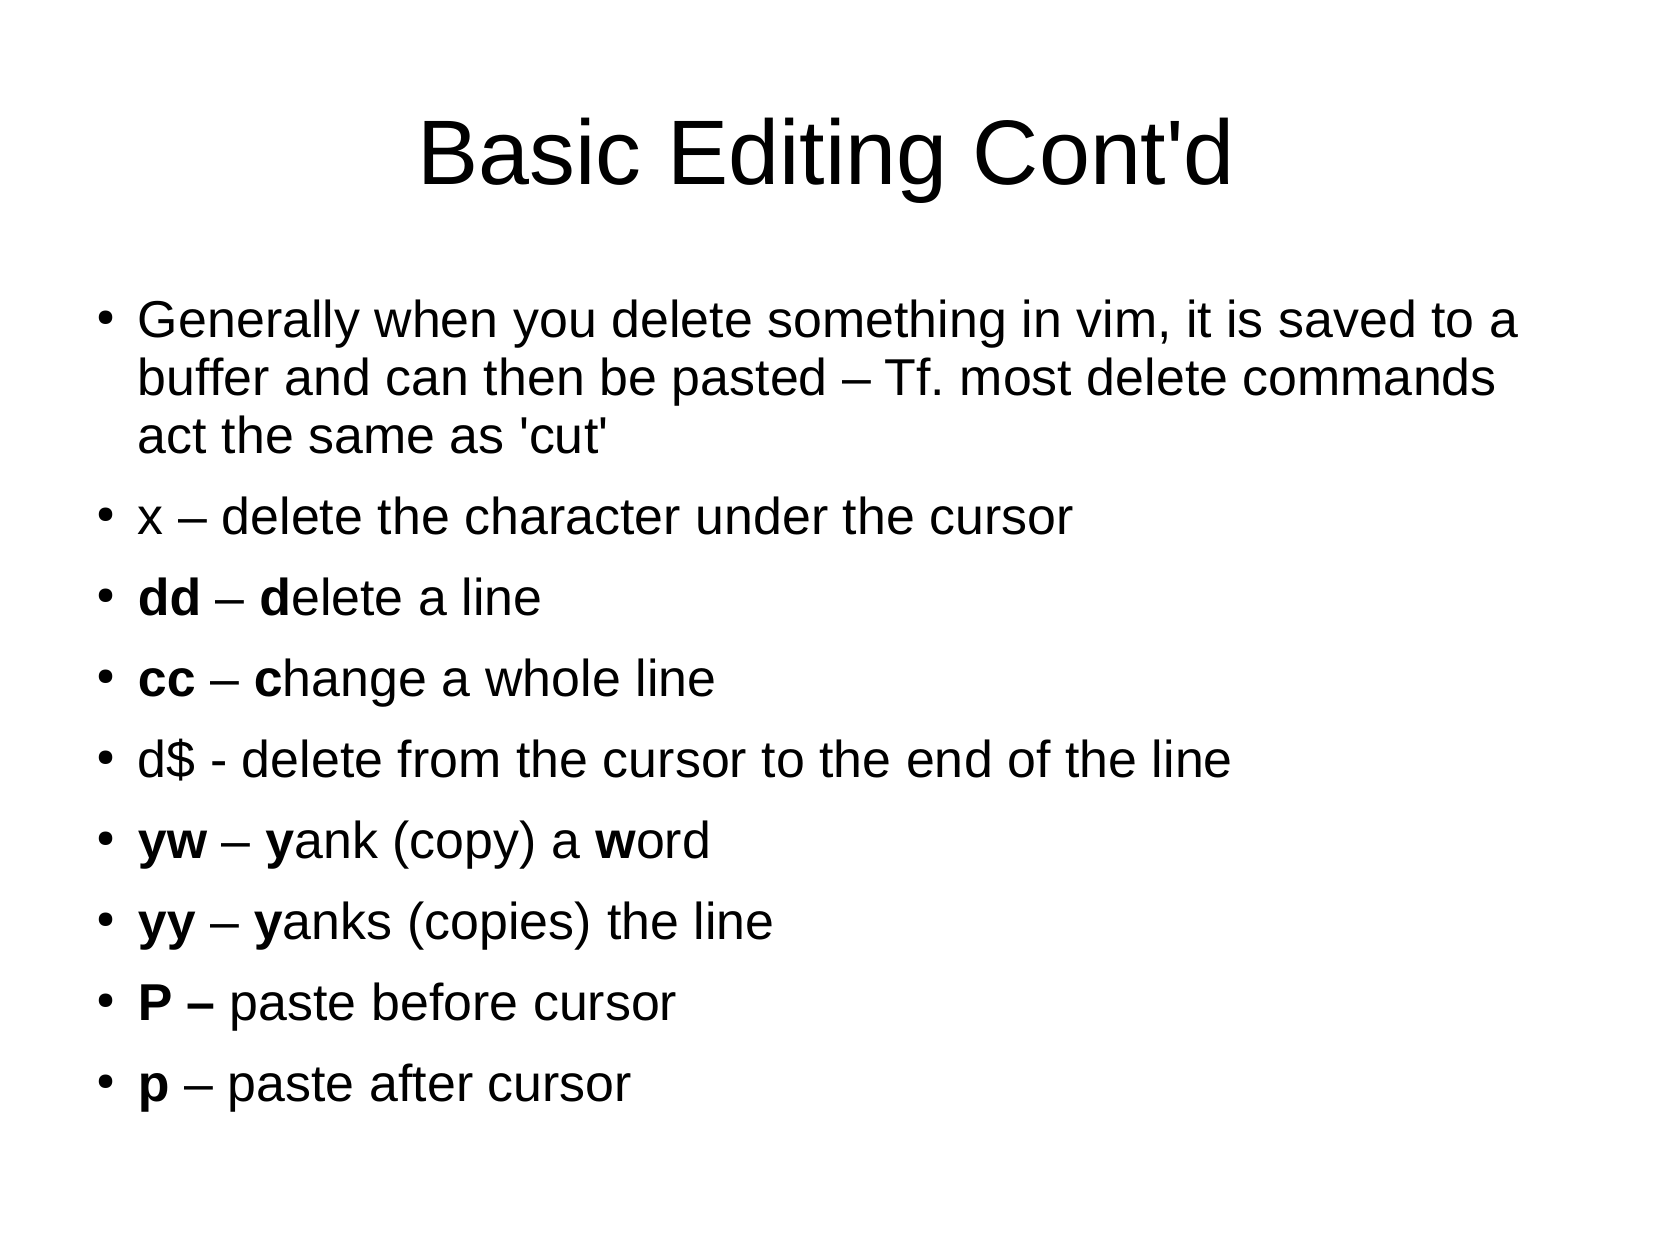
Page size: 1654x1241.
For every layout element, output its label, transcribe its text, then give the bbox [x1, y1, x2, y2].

list Generally when you delete something in vim, it is saved to a buffer and can then be pasted – Tf. most delete commands act the same as 'cut' x – delete the character under the cursor dd – delete a line cc – change a whole line d$ - delete from the cursor to the end of the line yw – yank (copy) a word yy – yanks (copies) the line P – paste before cursor p – paste after cursor [82, 290, 1538, 1123]
title Basic Editing Cont'd [82, 49, 1571, 257]
